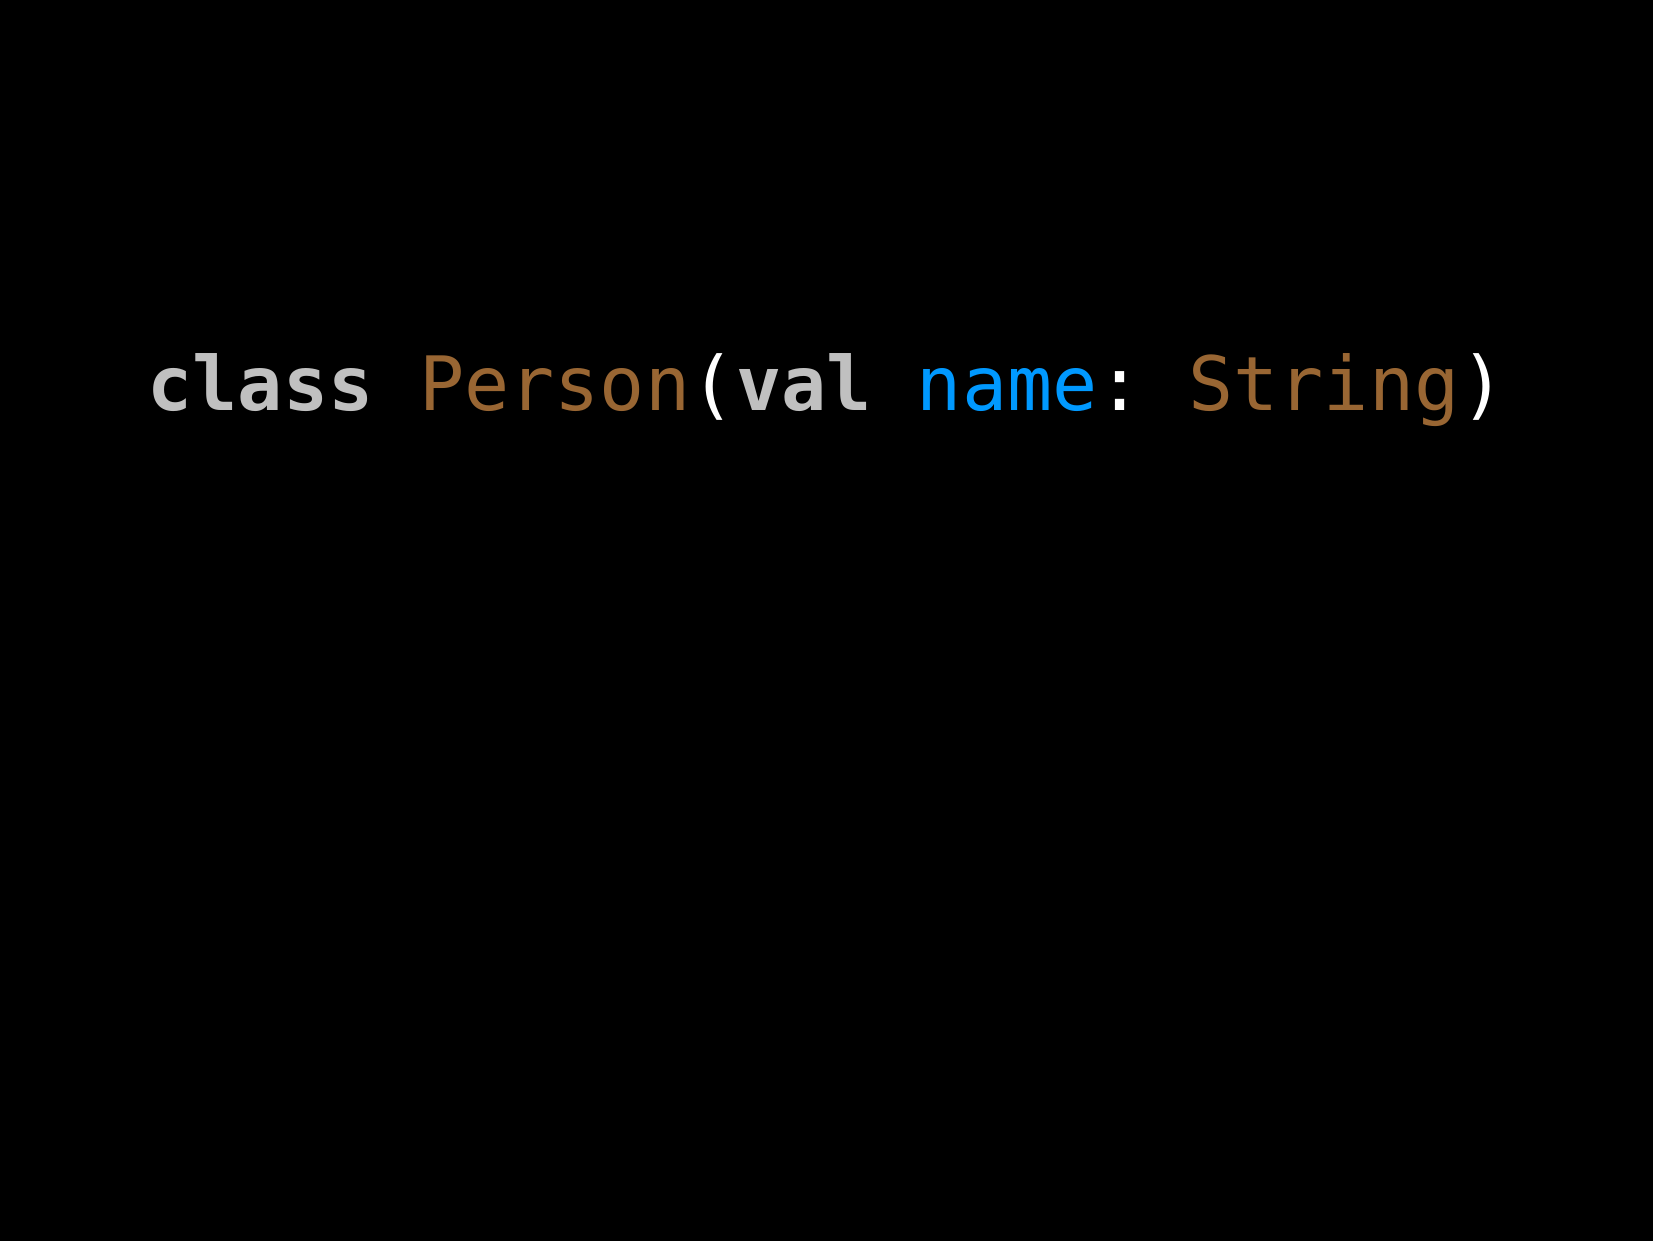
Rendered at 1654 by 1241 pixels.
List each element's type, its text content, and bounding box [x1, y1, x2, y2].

text_box class Person(val name: String) [132, 333, 1521, 436]
